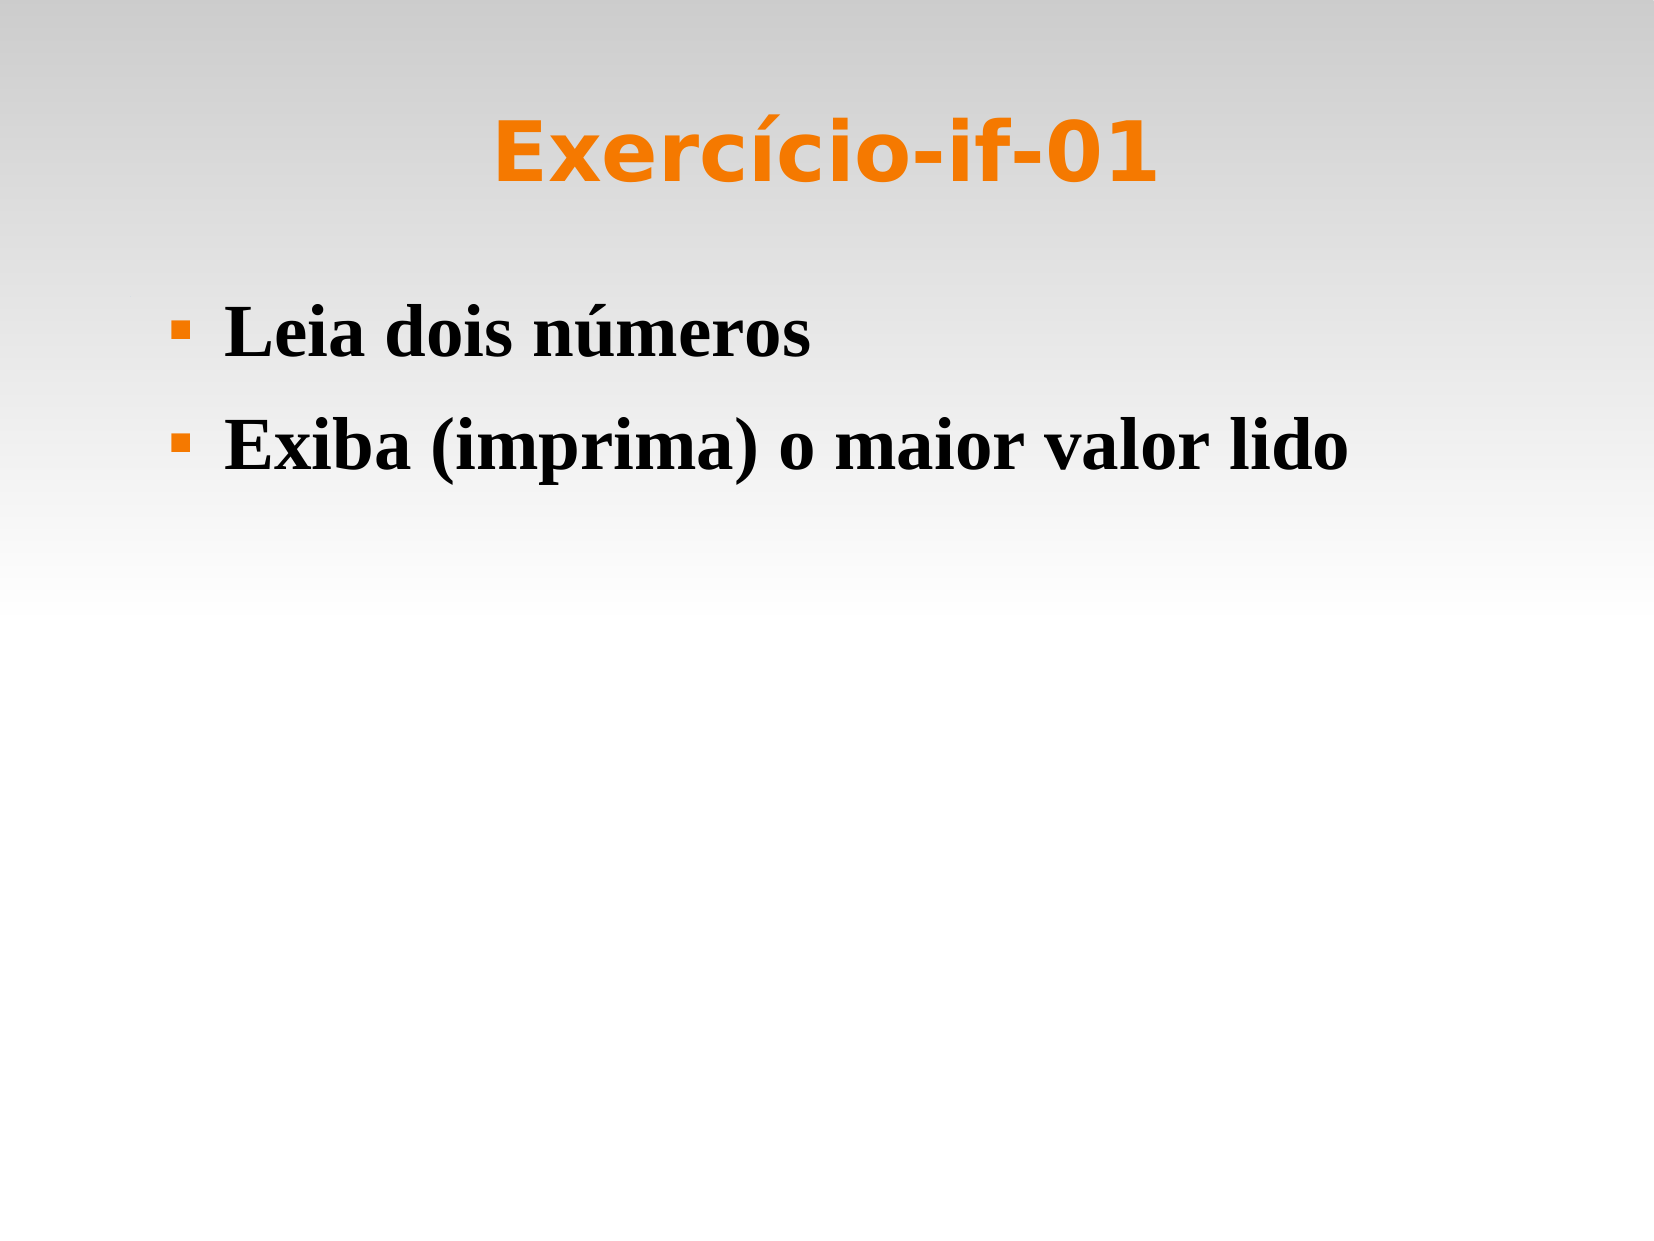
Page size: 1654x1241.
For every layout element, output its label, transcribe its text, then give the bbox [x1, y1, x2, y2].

title Exercício-if-01 [82, 49, 1571, 257]
list Leia dois números Exiba (imprima) o maior valor lido [82, 290, 1571, 1109]
